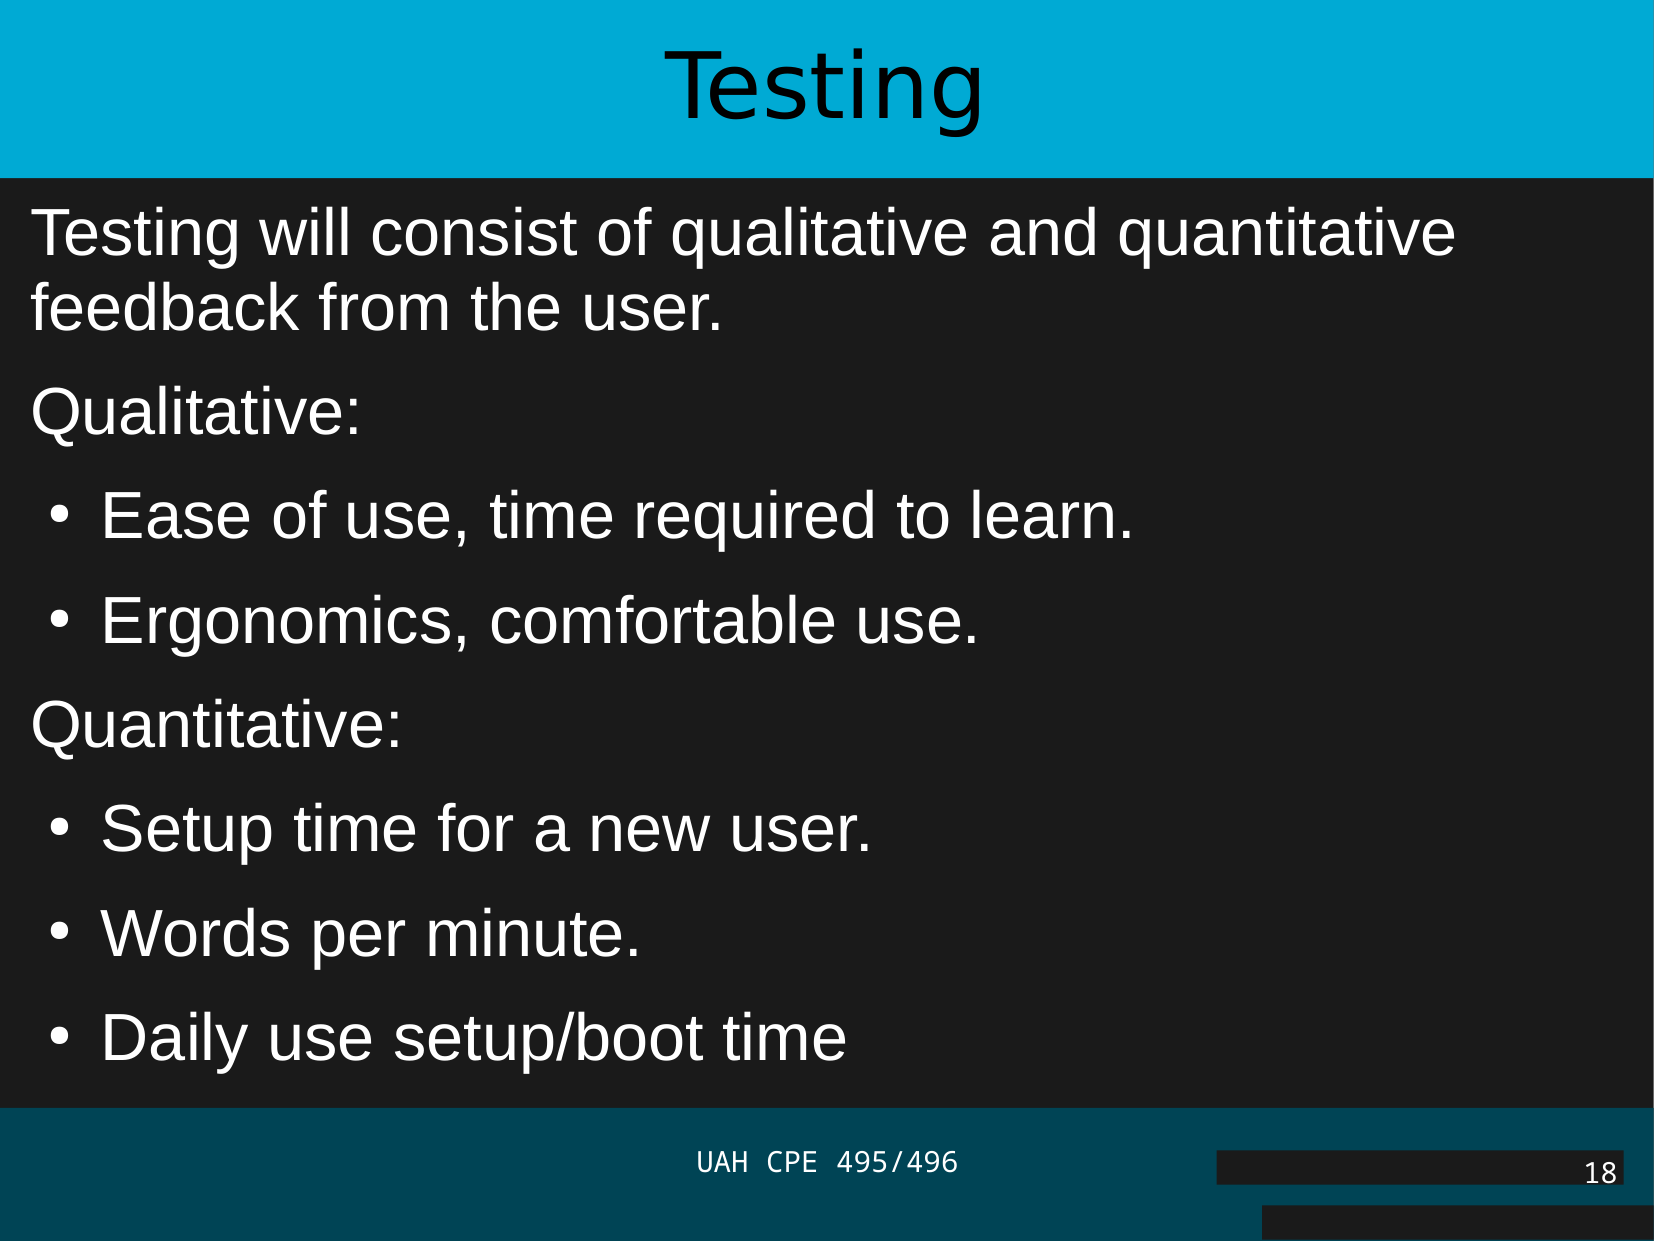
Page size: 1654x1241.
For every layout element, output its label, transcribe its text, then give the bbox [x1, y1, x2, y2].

list Testing will consist of qualitative and quantitative feedback from the user. Qualitative: Ease of use, time required to learn. Ergonomics, comfortable use. Quantitative: Setup time for a new user. Words per minute. Daily use setup/boot time [30, 195, 1636, 1096]
title Testing [82, 8, 1571, 166]
